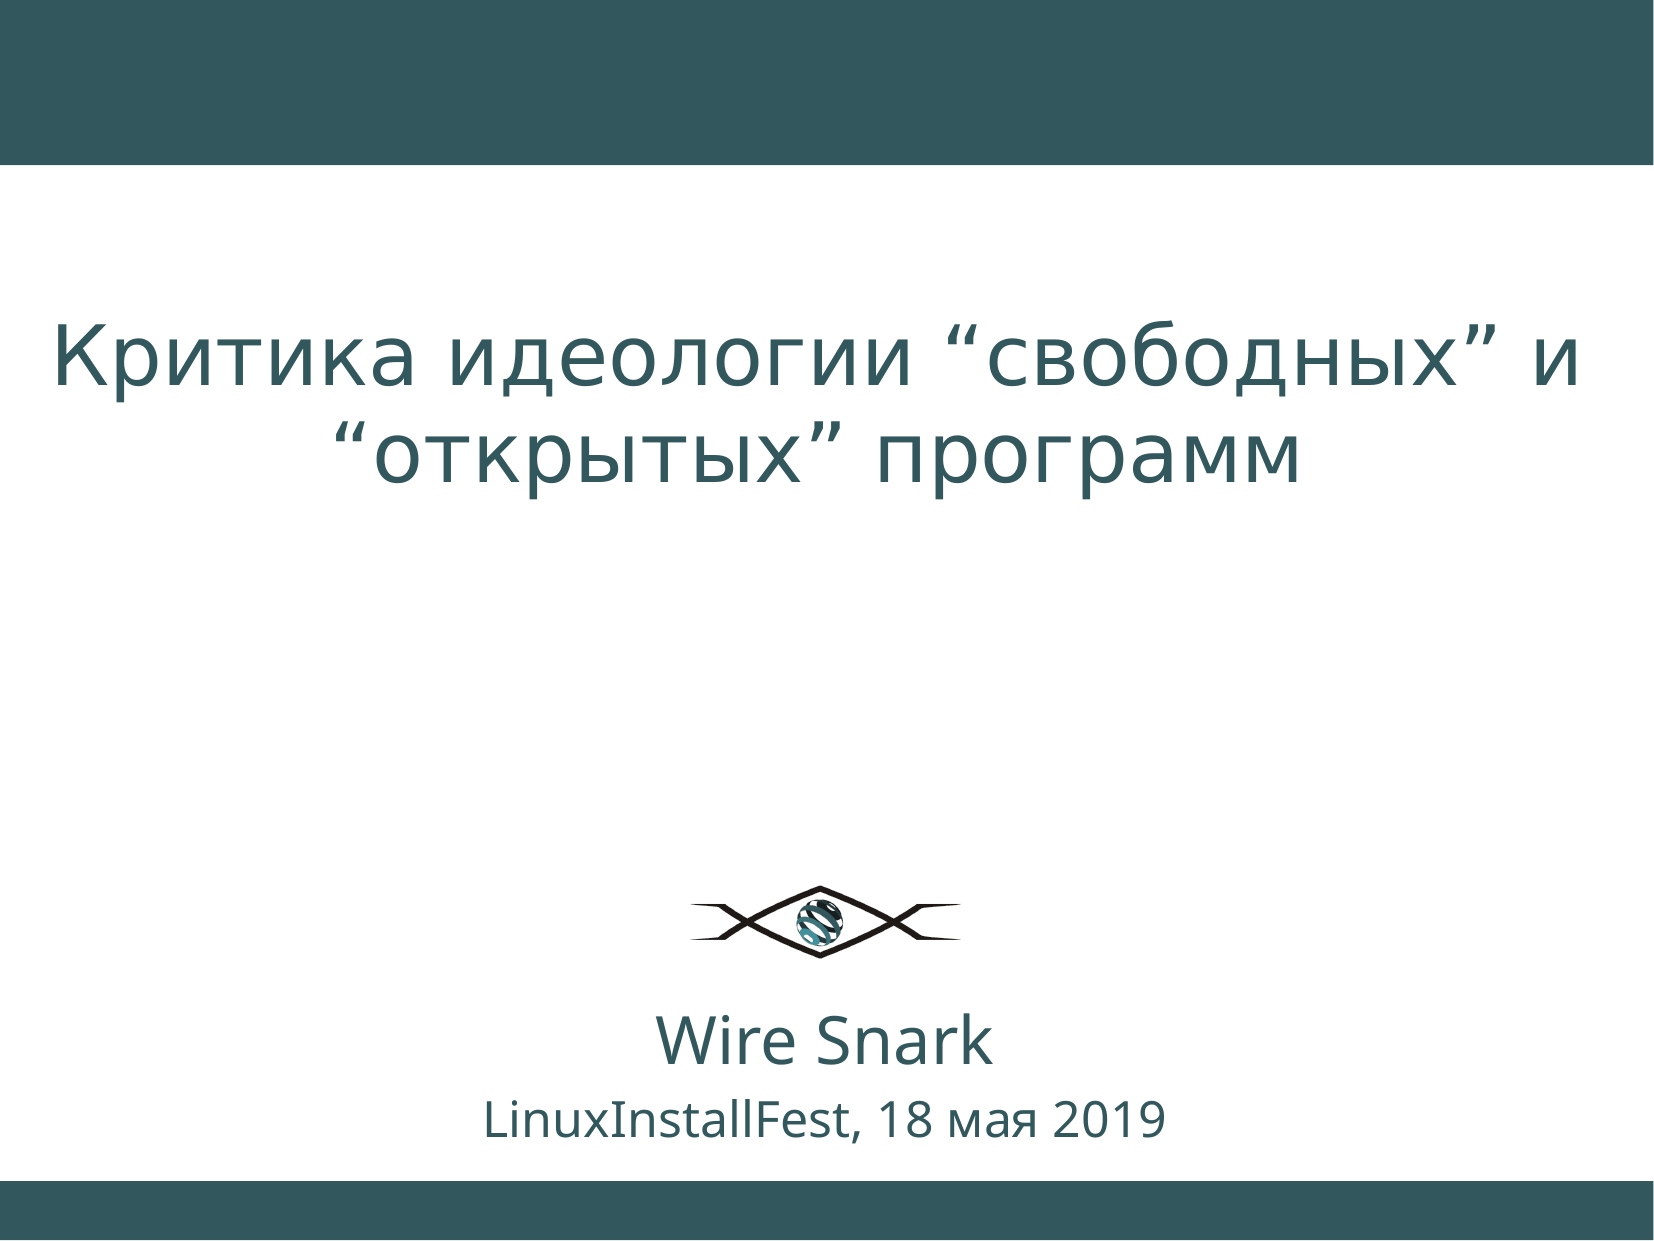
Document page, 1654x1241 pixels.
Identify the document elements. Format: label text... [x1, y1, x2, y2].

picture [690, 884, 961, 962]
text_box Критика идеологии “свободных” и “открытых” программ [45, 240, 1591, 571]
text_box Wire Snark LinuxInstallFest, 18 мая 2019 [90, 985, 1561, 1156]
